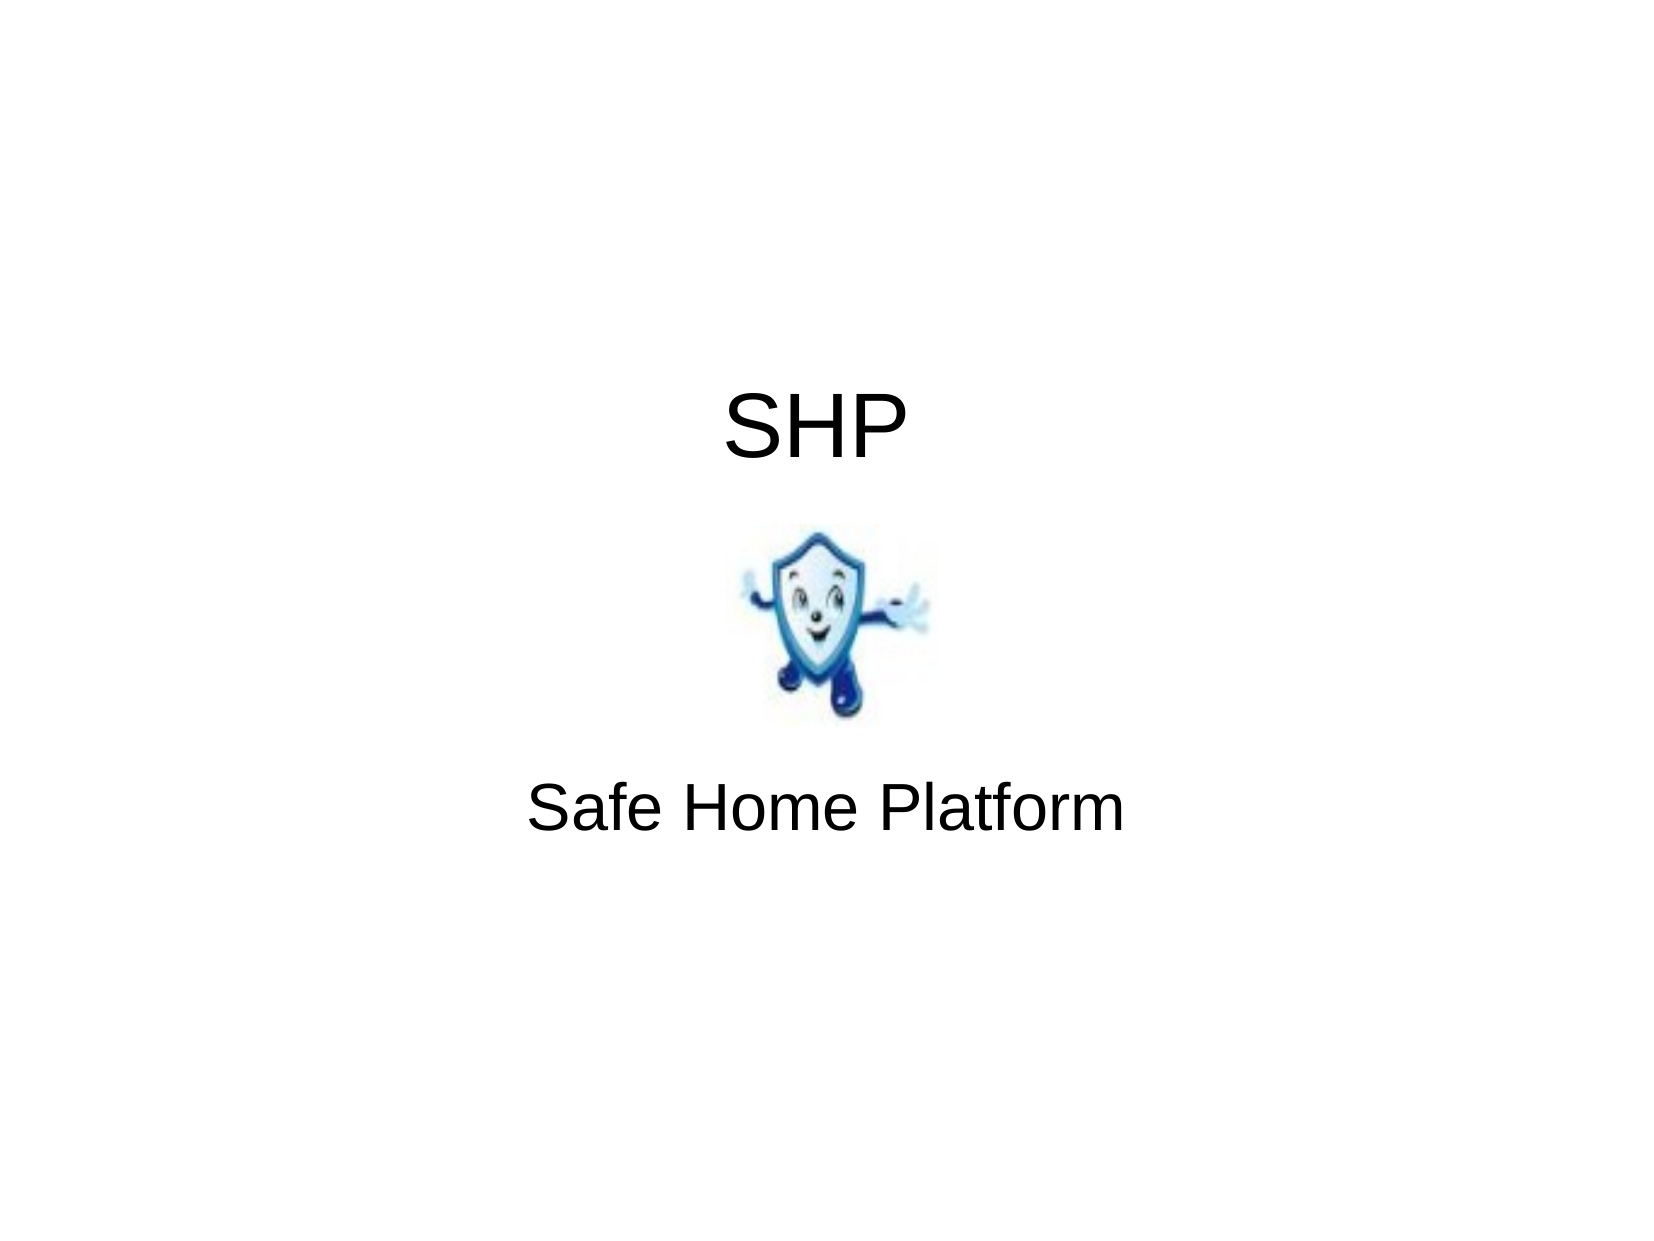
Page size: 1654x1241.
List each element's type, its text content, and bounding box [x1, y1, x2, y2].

subtitle Safe Home Platform [247, 656, 1407, 958]
picture [725, 524, 938, 741]
title SHP [112, 300, 1521, 551]
